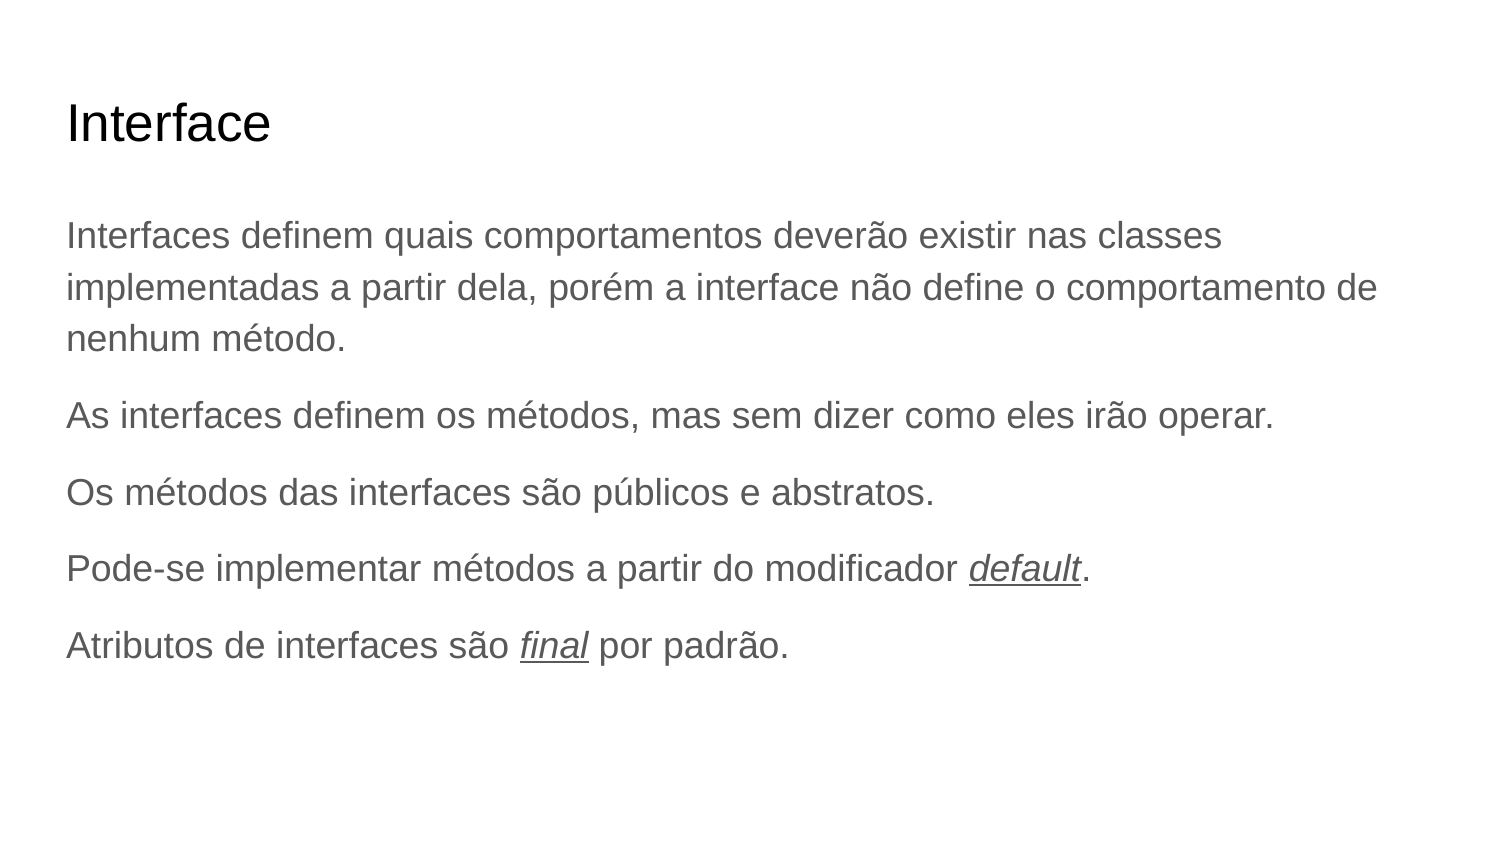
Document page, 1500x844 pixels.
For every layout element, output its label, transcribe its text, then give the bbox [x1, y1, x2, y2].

list Interfaces definem quais comportamentos deverão existir nas classes implementadas a partir dela, porém a interface não define o comportamento de nenhum método. As interfaces definem os métodos, mas sem dizer como eles irão operar. Os métodos das interfaces são públicos e abstratos. Pode-se implementar métodos a partir do modificador default. Atributos de interfaces são final por padrão. [51, 189, 1449, 750]
title Interface [51, 72, 1449, 167]
